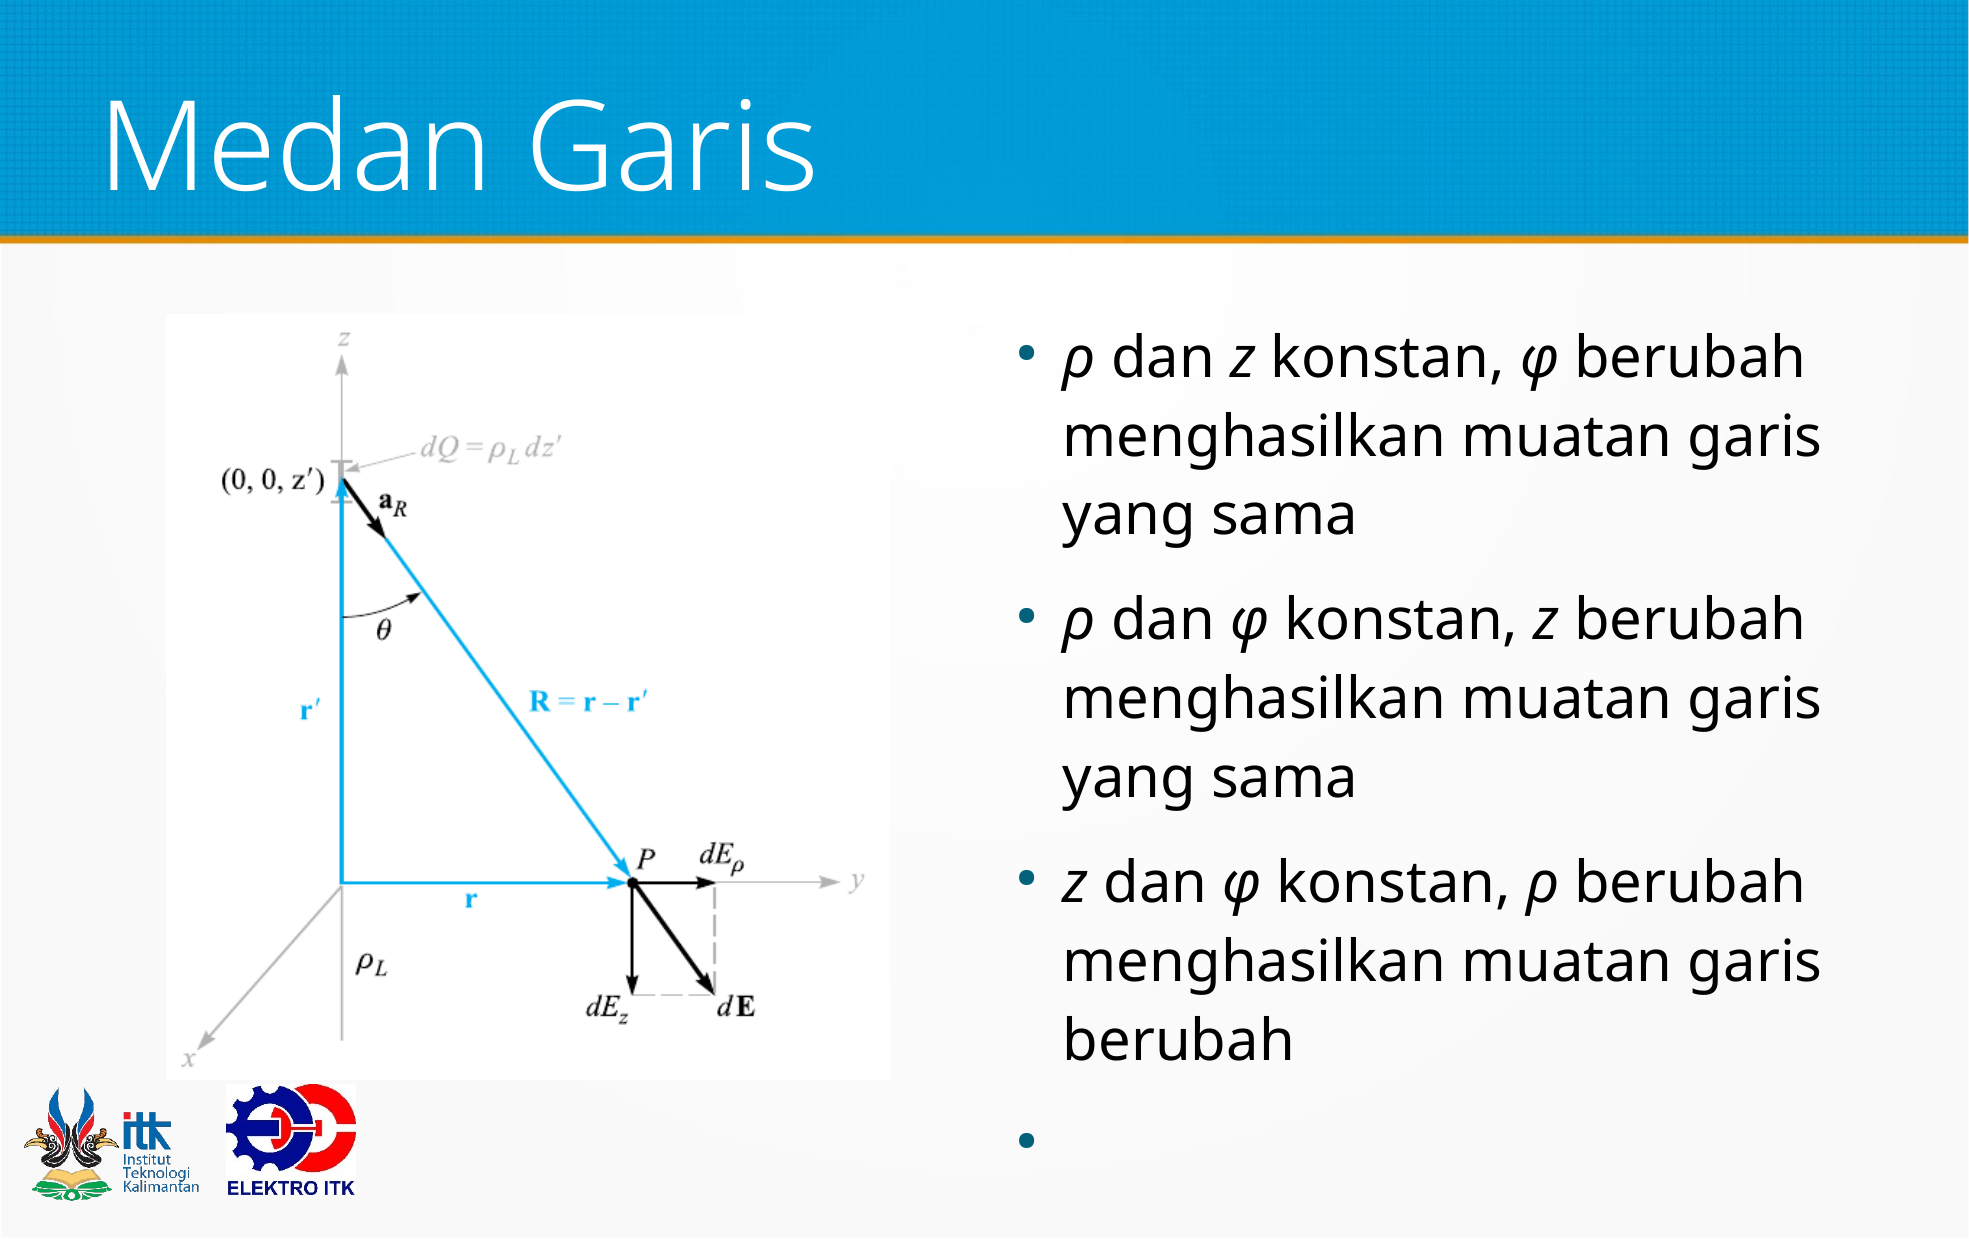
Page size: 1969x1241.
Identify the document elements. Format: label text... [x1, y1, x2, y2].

picture [0, 233, 1969, 1241]
list ρ dan z konstan, φ berubah menghasilkan muatan garis yang sama ρ dan φ konstan, z berubah menghasilkan muatan garis yang sama z dan φ konstan, ρ berubah menghasilkan muatan garis berubah [1001, 315, 1861, 1081]
title Medan Garis [98, 19, 1870, 227]
